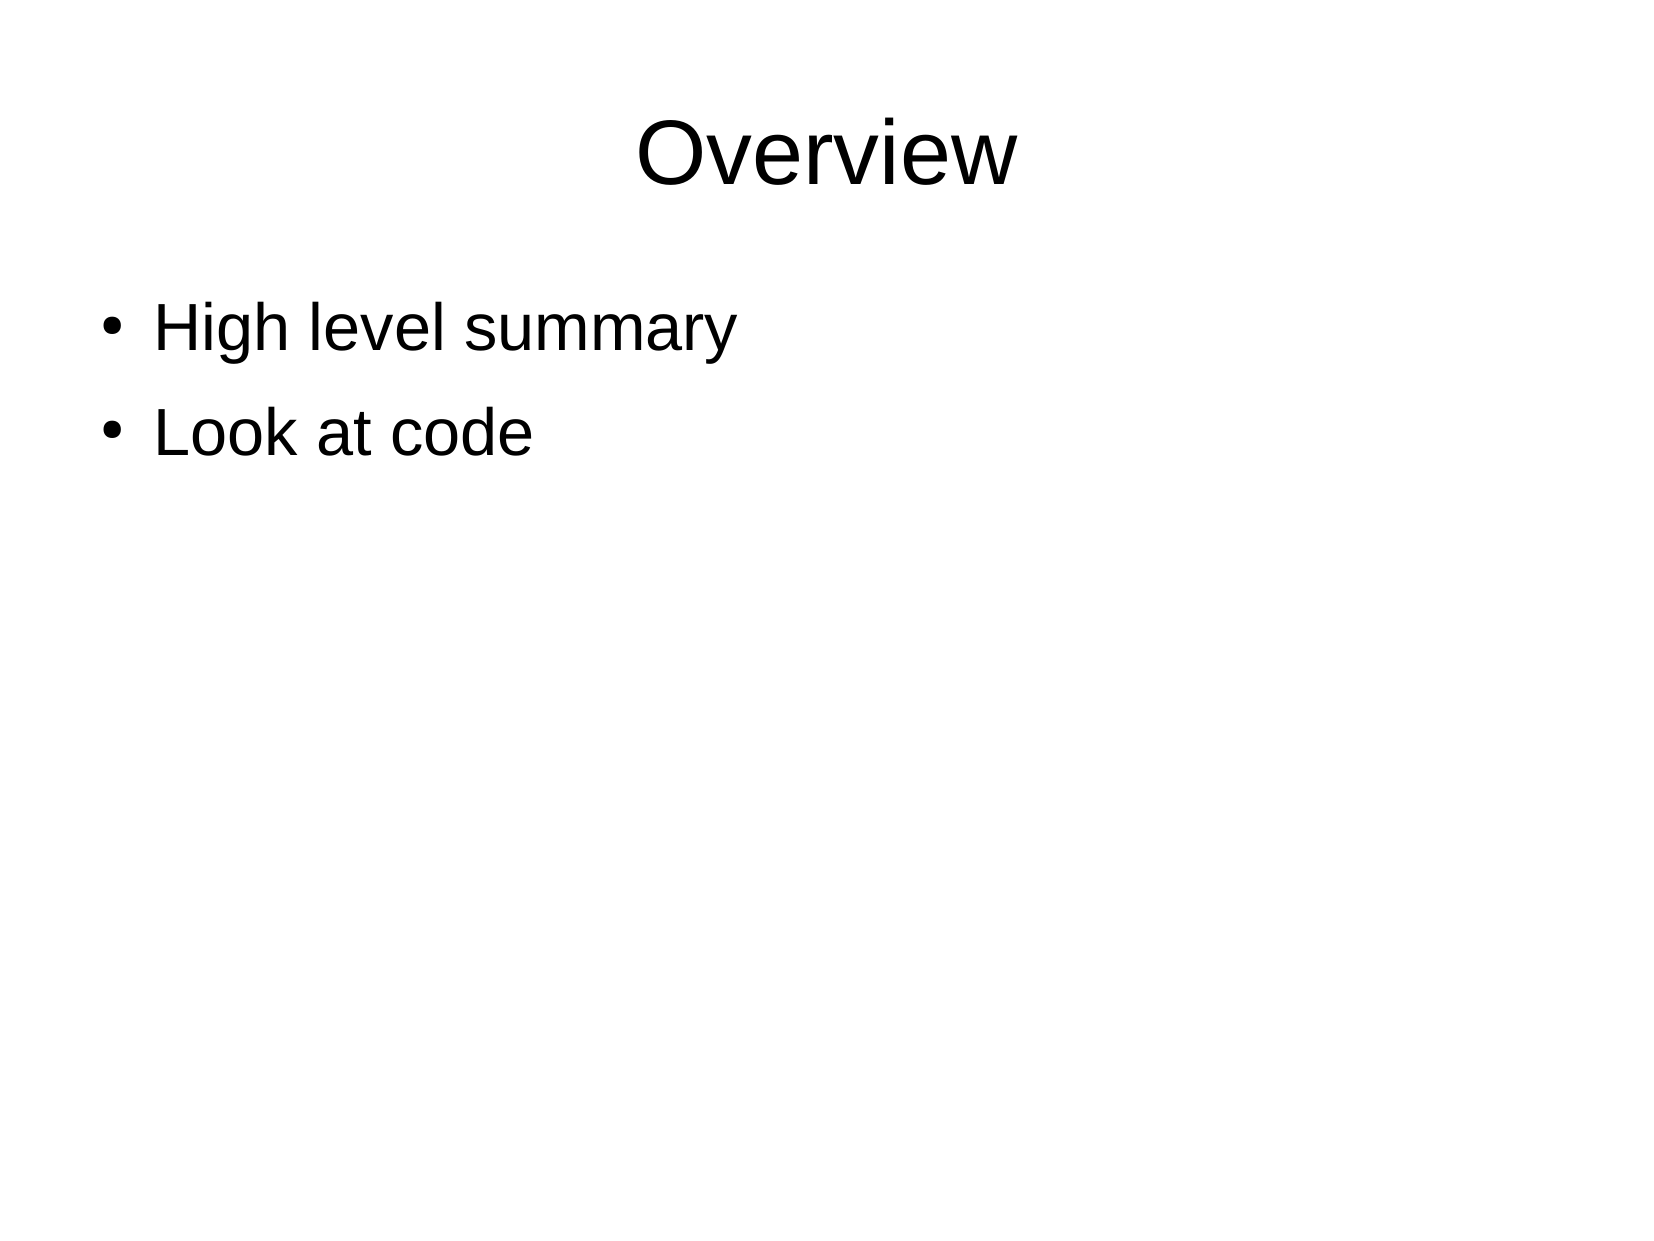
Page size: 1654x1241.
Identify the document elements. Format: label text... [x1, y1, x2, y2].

title Overview [82, 49, 1571, 257]
list High level summary Look at code [82, 290, 1571, 1010]
